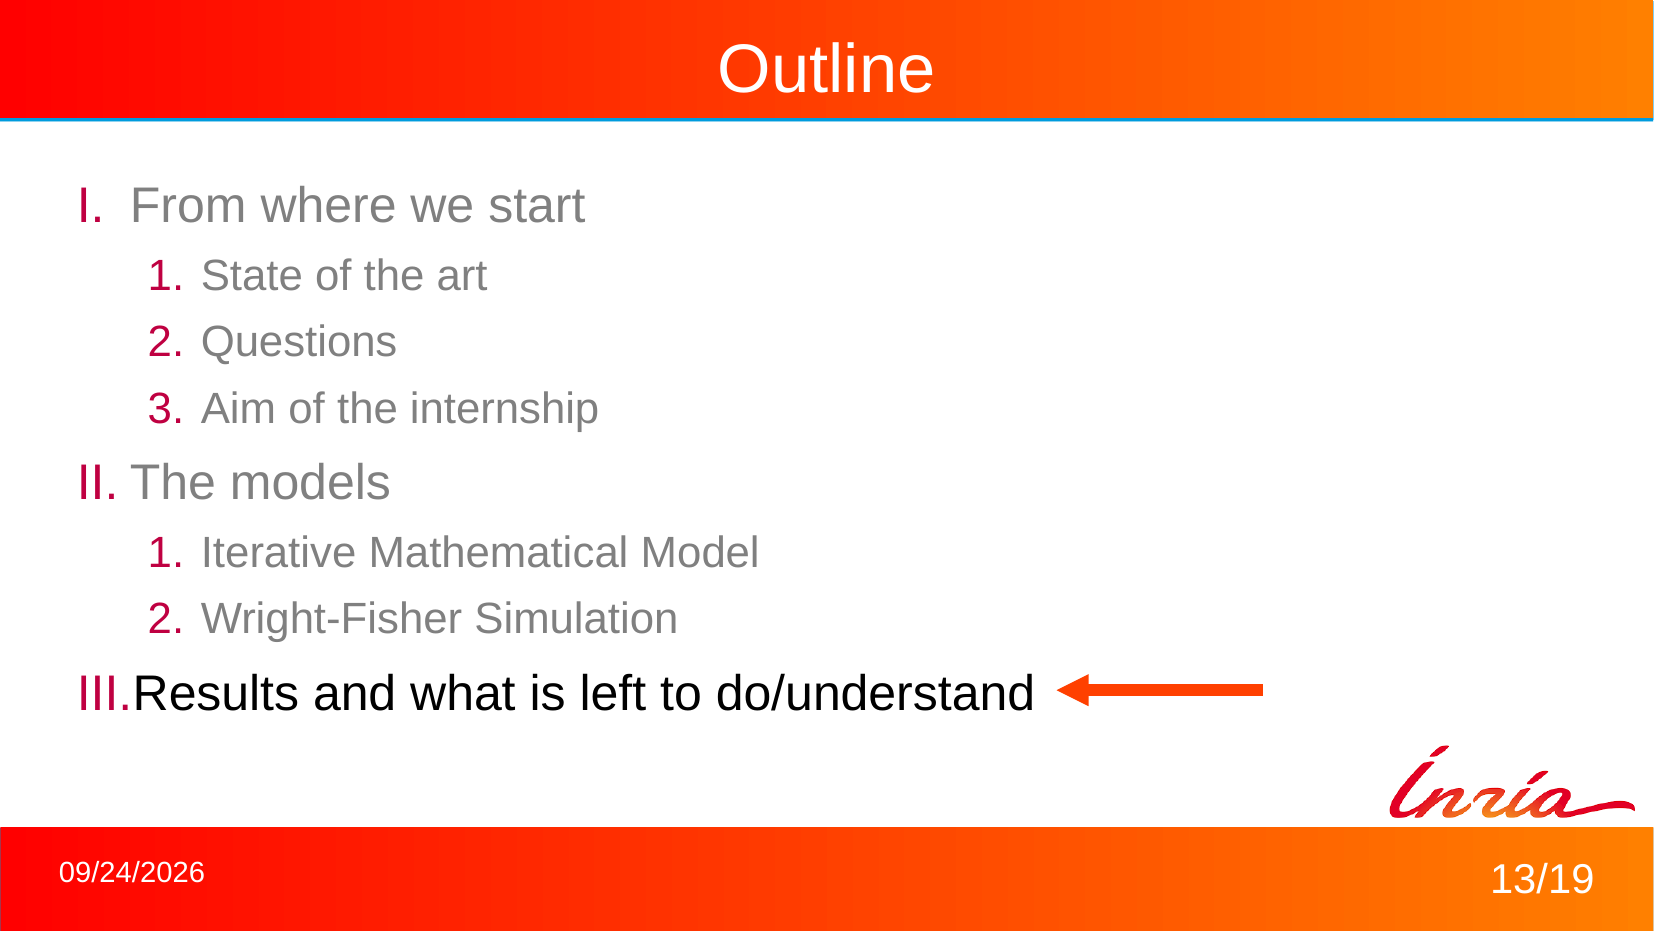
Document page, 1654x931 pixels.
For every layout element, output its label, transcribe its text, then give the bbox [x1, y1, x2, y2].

picture [1381, 732, 1648, 826]
title Outline [59, 29, 1595, 108]
list From where we start State of the art Questions Aim of the internship The models Iterative Mathematical Model Wright-Fisher Simulation Results and what is left to do/understand [59, 177, 1595, 768]
